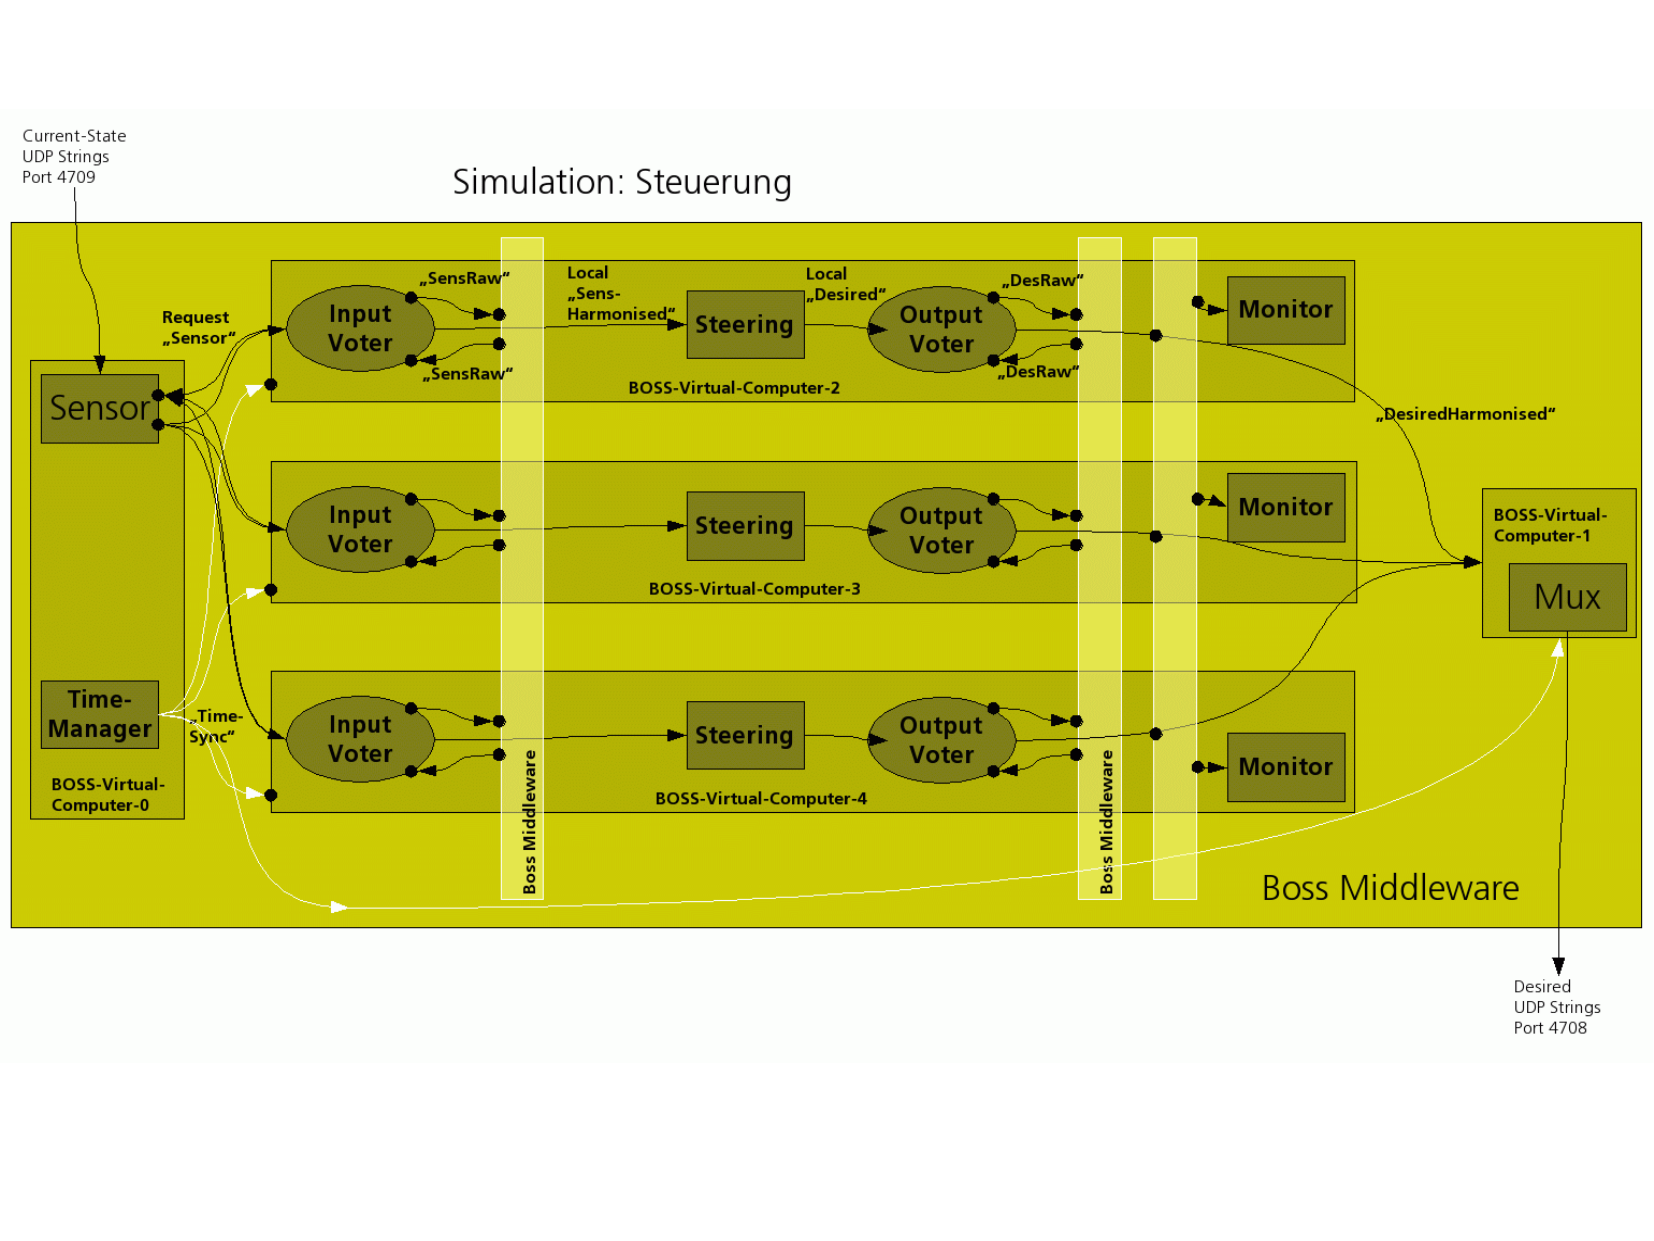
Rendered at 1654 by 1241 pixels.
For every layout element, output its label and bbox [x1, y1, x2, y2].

picture [0, 109, 1654, 1063]
